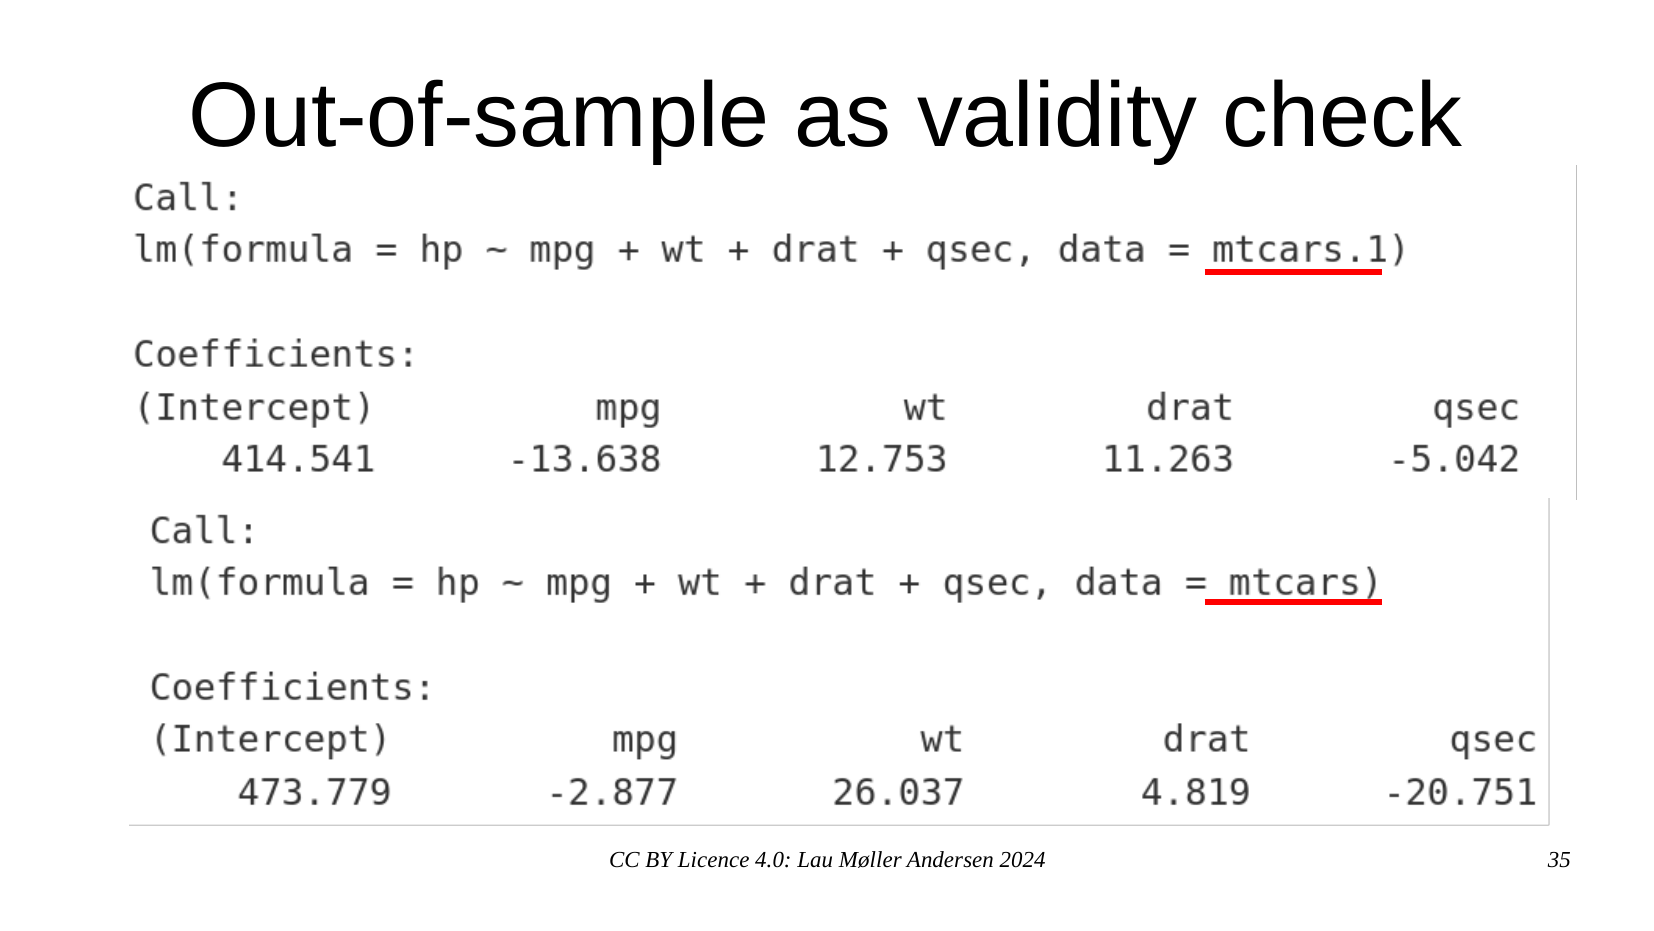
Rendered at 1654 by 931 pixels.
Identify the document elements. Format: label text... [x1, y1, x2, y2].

title Out-of-sample as validity check [82, 37, 1571, 193]
picture [129, 165, 1583, 827]
